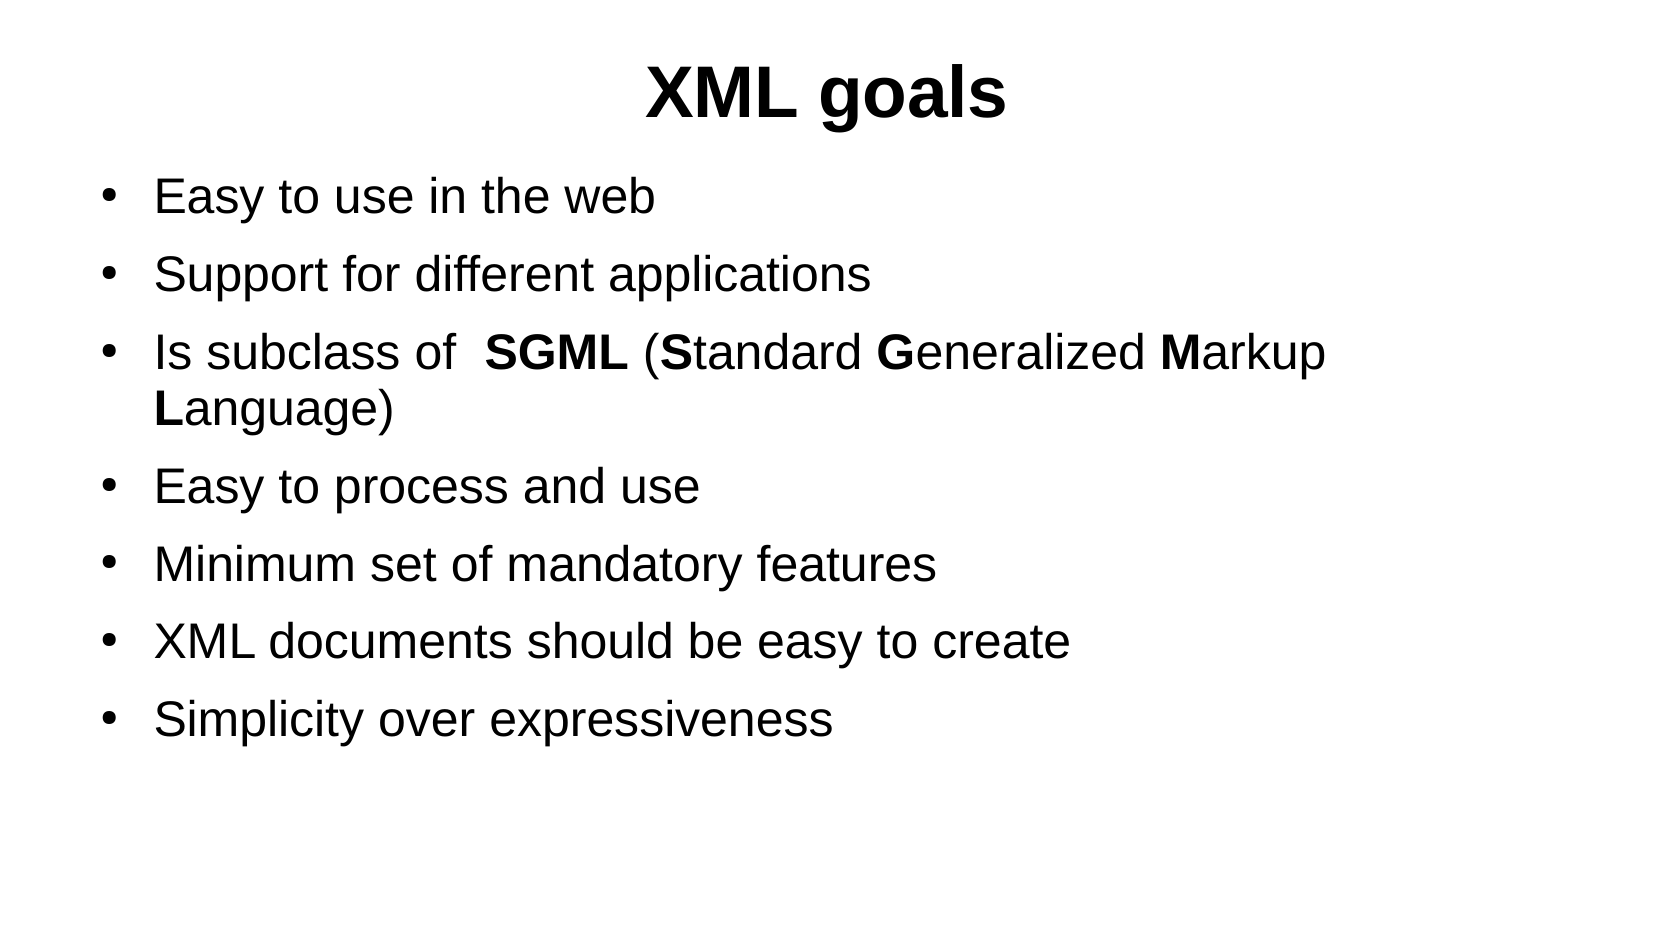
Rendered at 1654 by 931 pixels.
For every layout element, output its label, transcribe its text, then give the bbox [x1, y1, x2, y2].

title XML goals [82, 37, 1571, 147]
list Easy to use in the web Support for different applications Is subclass of SGML (Standard Generalized Markup Language) Easy to process and use Minimum set of mandatory features XML documents should be easy to create Simplicity over expressiveness [82, 168, 1538, 889]
